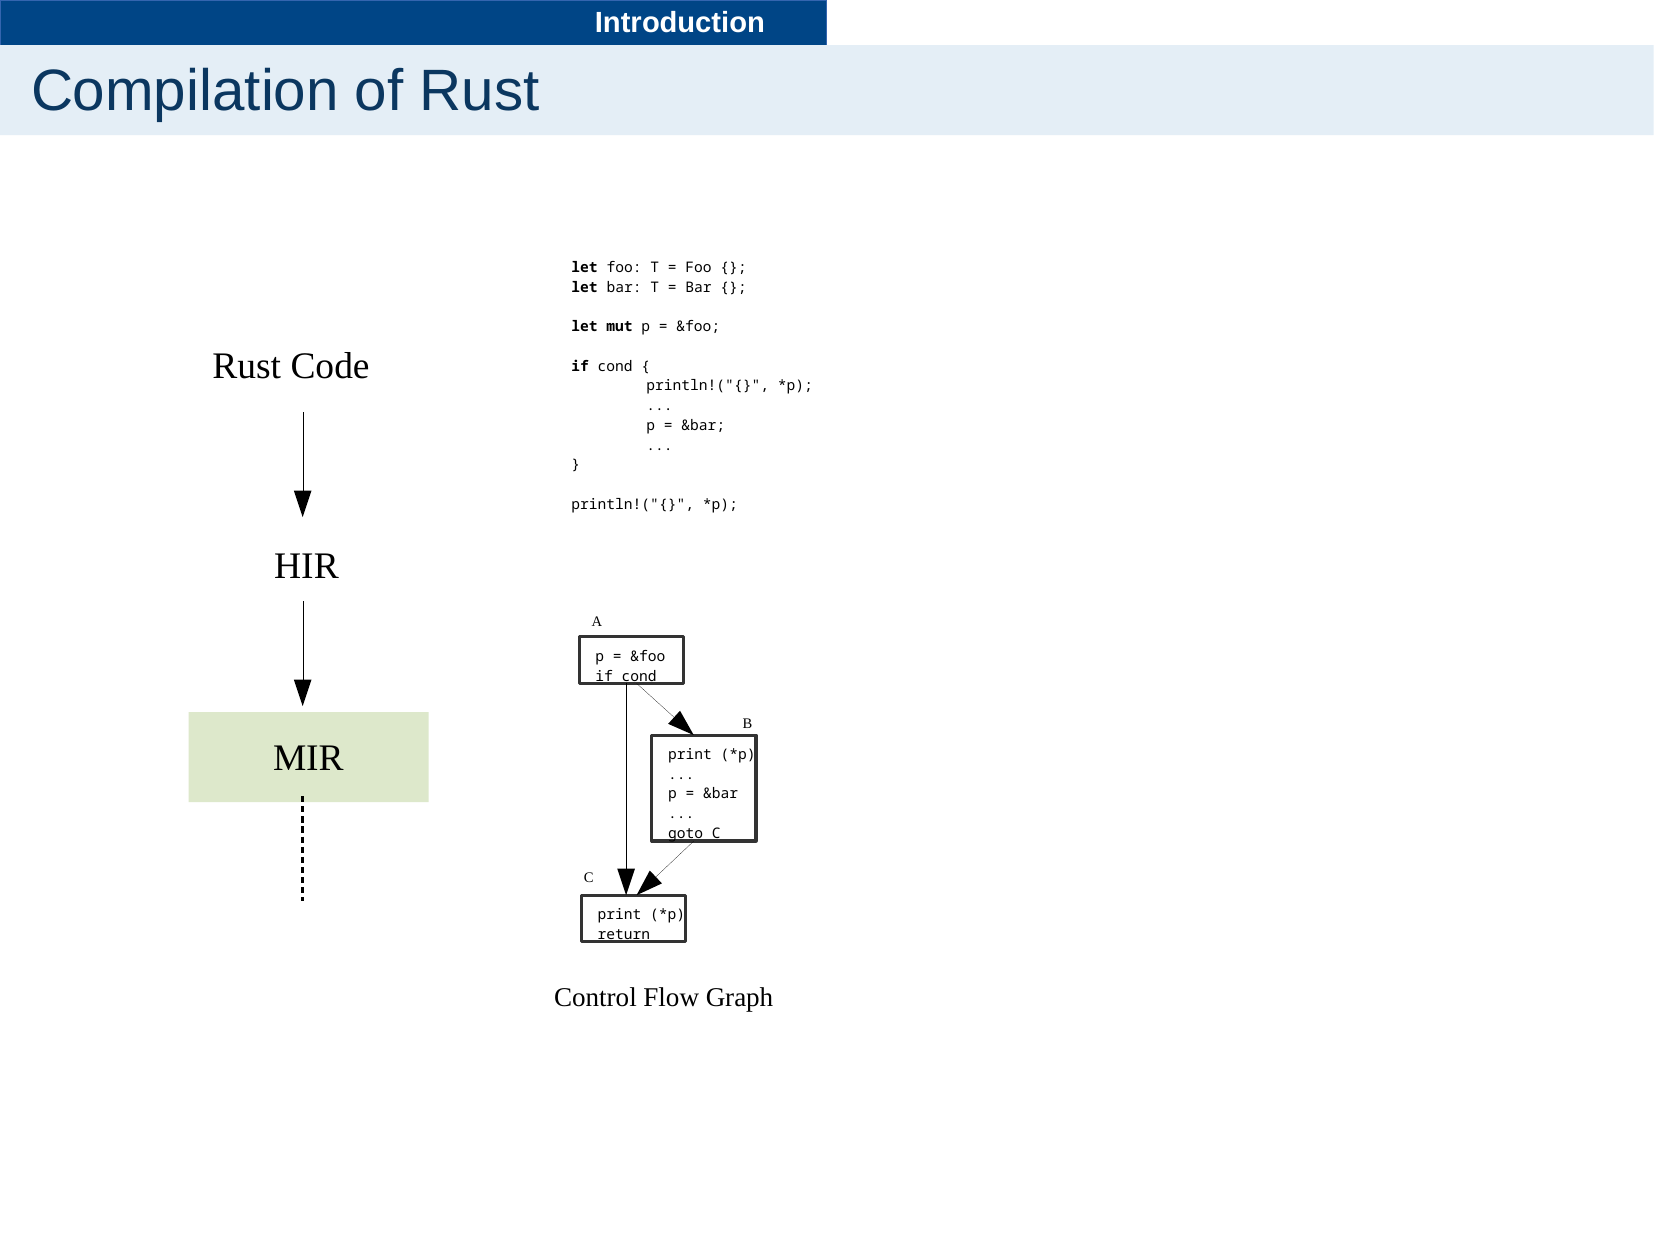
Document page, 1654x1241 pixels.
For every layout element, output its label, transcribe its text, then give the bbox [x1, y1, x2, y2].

text_box A [576, 606, 618, 638]
text_box C [579, 862, 599, 894]
text_box let foo: T = Foo {}; let bar: T = Bar {}; let mut p = &foo; if cond { println!("{}", *p); ... p = &bar; ... } println!("{}", *p); [556, 249, 828, 493]
text_box Control Flow Graph [539, 974, 894, 1032]
text_box B [727, 708, 768, 740]
text_box Compilation of Rust [0, 45, 1654, 136]
text_box print (*p) ... p = &bar ... goto C [651, 735, 757, 842]
text_box HIR [259, 537, 354, 595]
text_box p = &foo if cond [579, 636, 684, 684]
title Introduction [0, 0, 766, 45]
text_box MIR [188, 712, 429, 803]
text_box print (*p) return [581, 895, 686, 942]
text_box Rust Code [197, 337, 405, 395]
